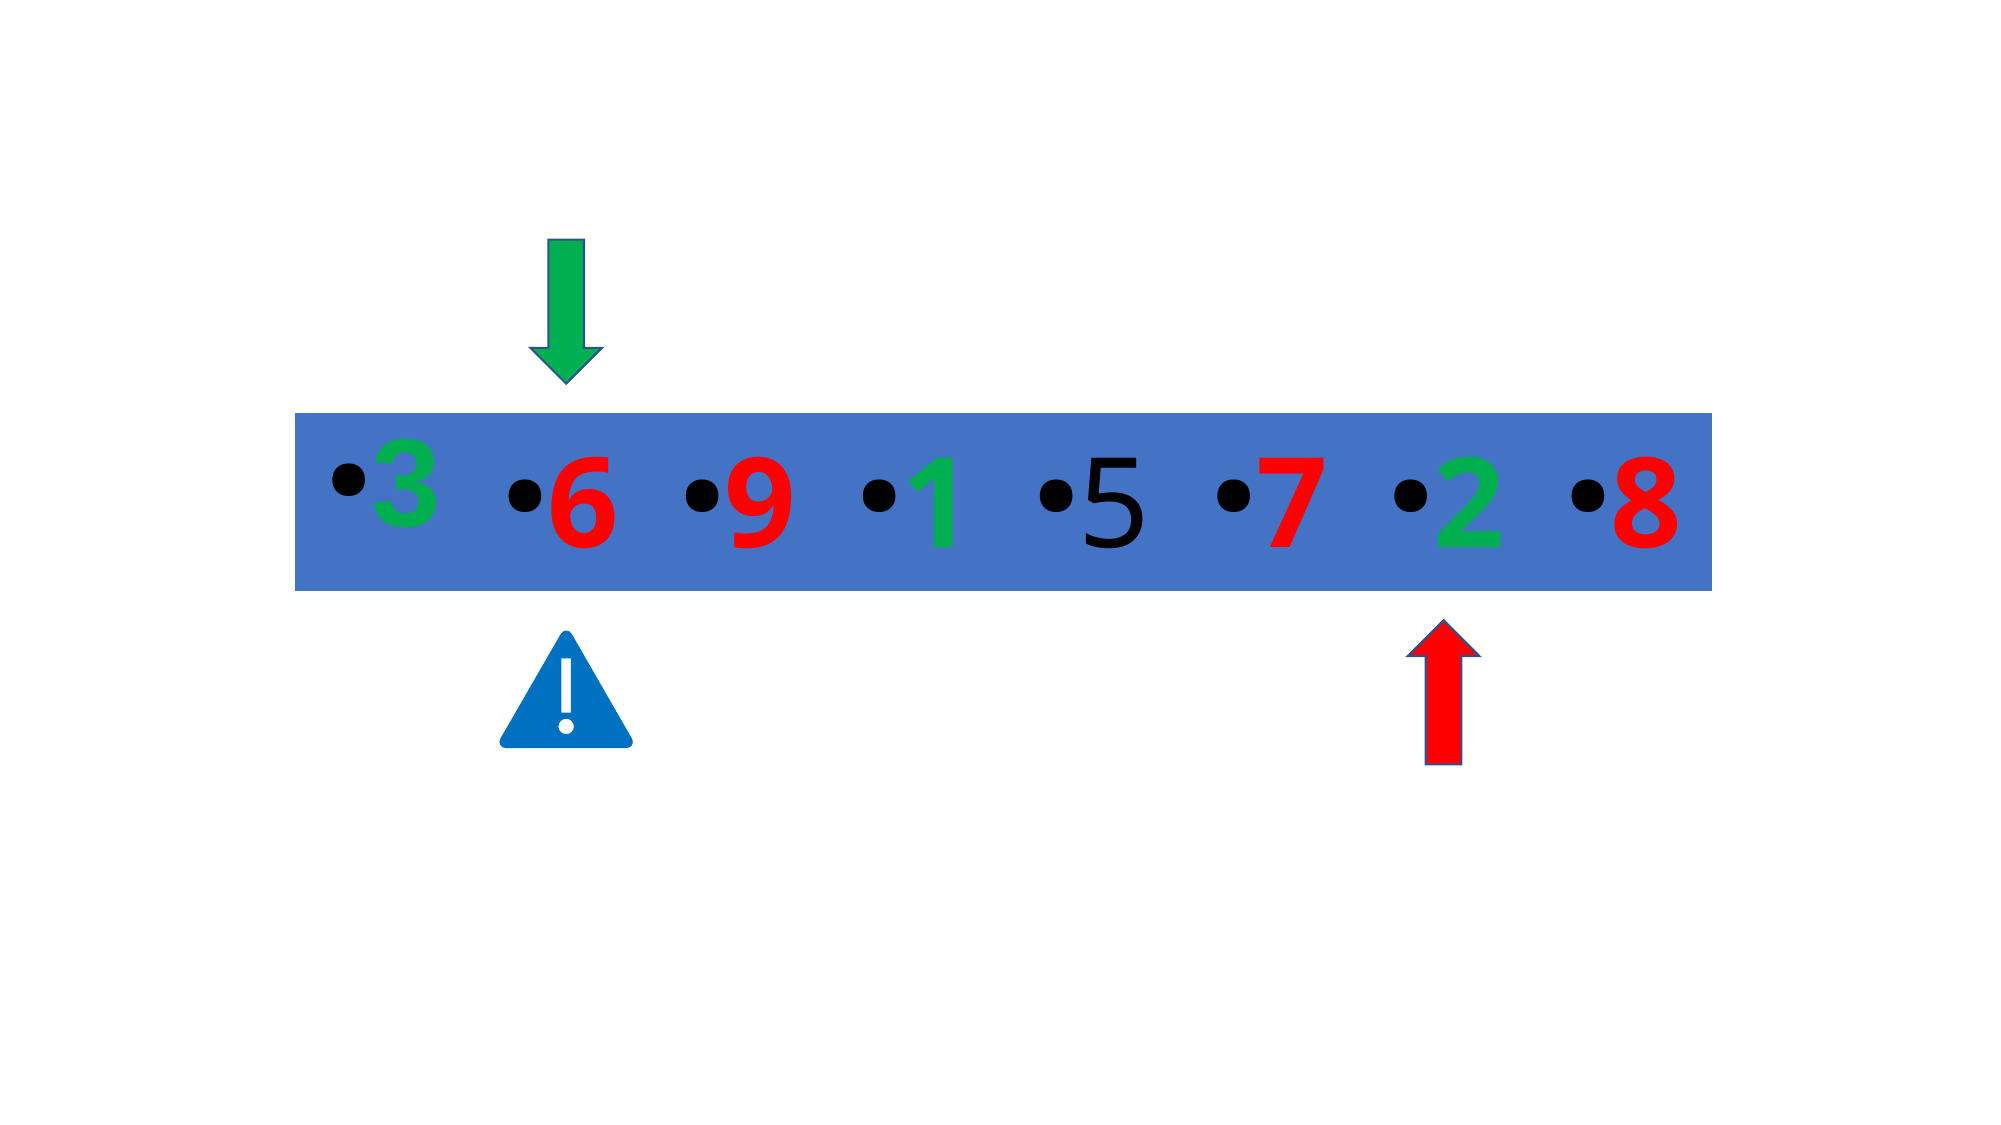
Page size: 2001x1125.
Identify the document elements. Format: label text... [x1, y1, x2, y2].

text_box [530, 239, 602, 384]
table_header 6 [472, 413, 649, 591]
table_header 5 [1004, 413, 1181, 591]
table_header 8 [1535, 413, 1712, 591]
text_box [1407, 620, 1480, 765]
table_header 9 [649, 413, 826, 591]
table_header 2 [1358, 413, 1535, 591]
table_header 7 [1181, 413, 1358, 591]
picture [491, 614, 642, 765]
table_header 1 [826, 413, 1004, 591]
table_header 3 [295, 413, 472, 591]
